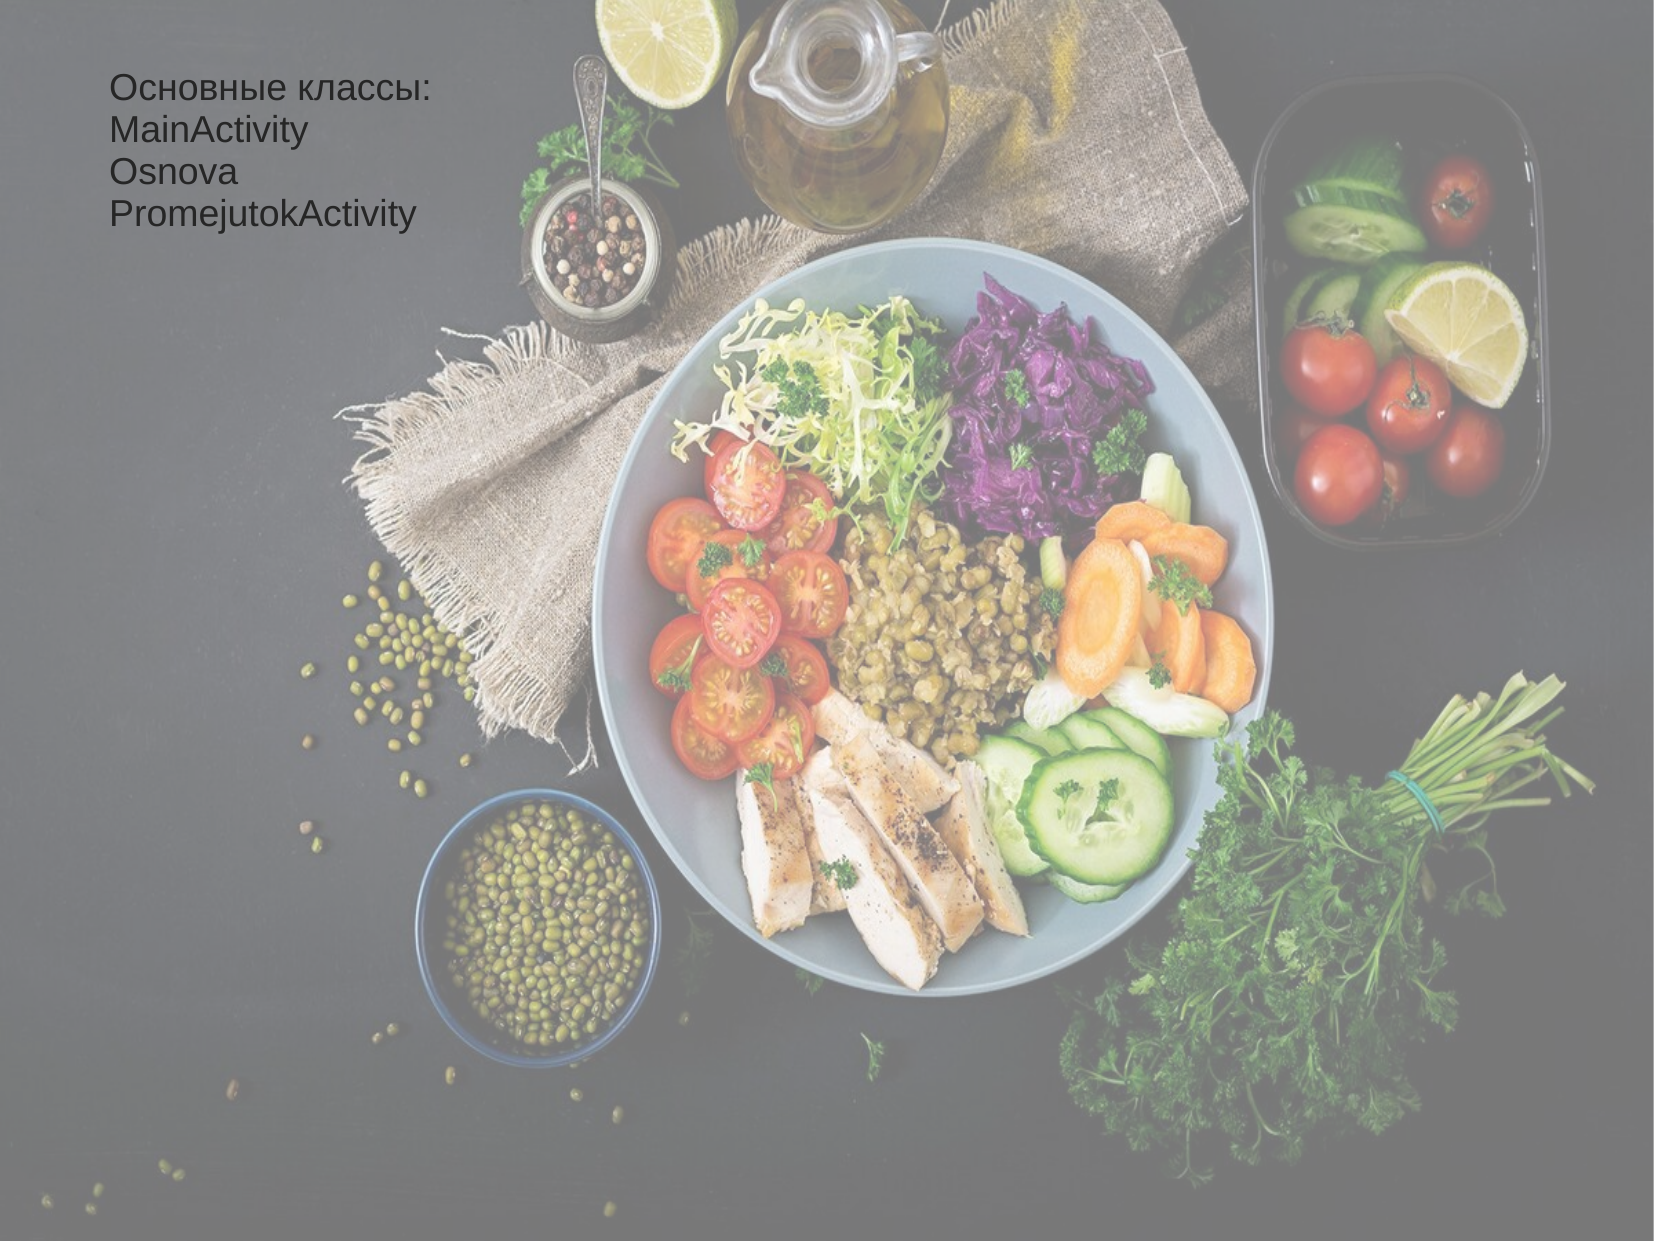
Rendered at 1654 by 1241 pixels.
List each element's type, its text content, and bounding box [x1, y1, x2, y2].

text_box Основные классы: MainActivity Osnova PromejutokActivity [94, 59, 451, 1207]
